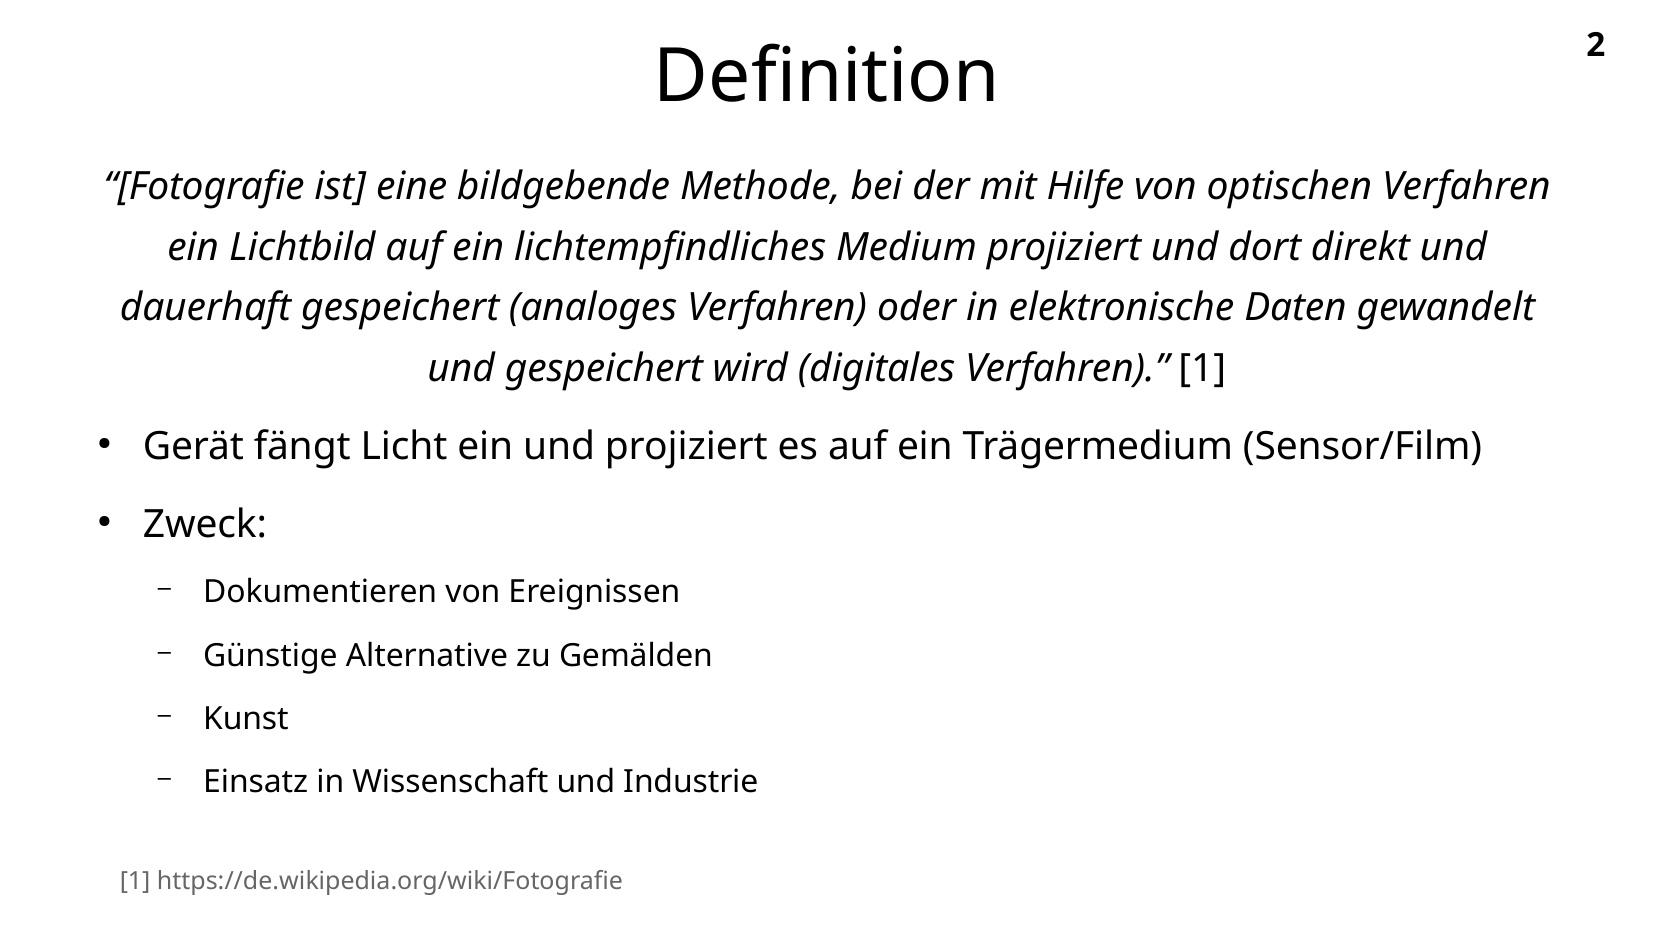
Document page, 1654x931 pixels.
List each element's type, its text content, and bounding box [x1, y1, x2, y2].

text_box [1] https://de.wikipedia.org/wiki/Fotografie [105, 855, 1246, 895]
list “[Fotografie ist] eine bildgebende Methode, bei der mit Hilfe von optischen Verfahren ein Lichtbild auf ein lichtempfindliches Medium projiziert und dort direkt und dauerhaft gespeichert (analoges Verfahren) oder in elektronische Daten gewandelt und gespeichert wird (digitales Verfahren).” [1] Gerät fängt Licht ein und projiziert es auf ein Trägermedium (Sensor/Film) Zweck: Dokumentieren von Ereignissen Günstige Alternative zu Gemälden Kunst Einsatz in Wissenschaft und Industrie [82, 150, 1571, 811]
title Definition [82, 13, 1571, 132]
